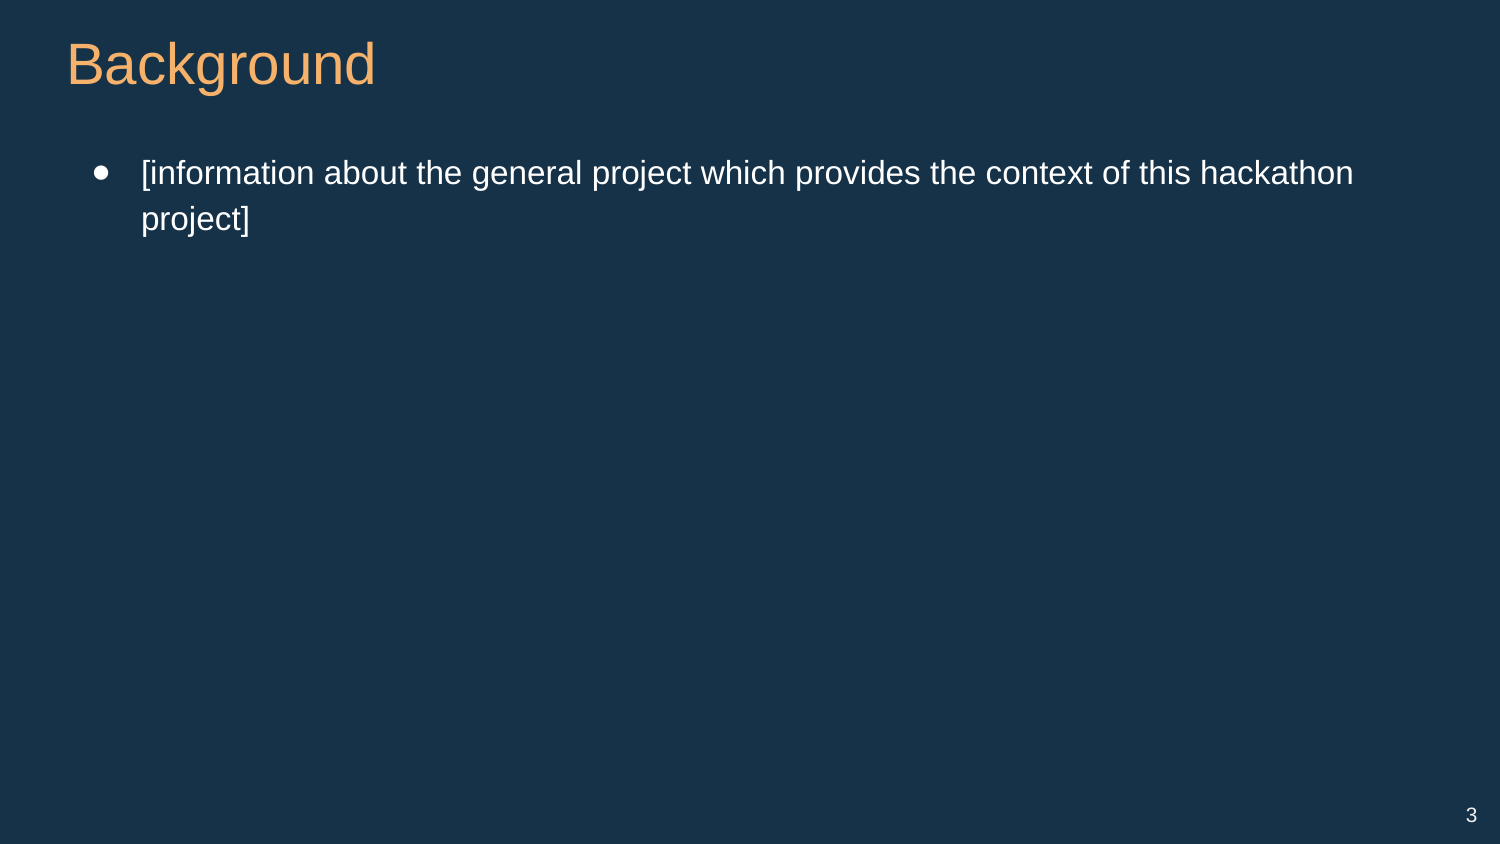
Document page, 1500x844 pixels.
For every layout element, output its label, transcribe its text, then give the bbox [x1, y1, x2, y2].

title Background [51, 11, 1449, 106]
slide_number 1 [1402, 777, 1493, 842]
list [information about the general project which provides the context of this hackathon project] [51, 130, 1449, 778]
